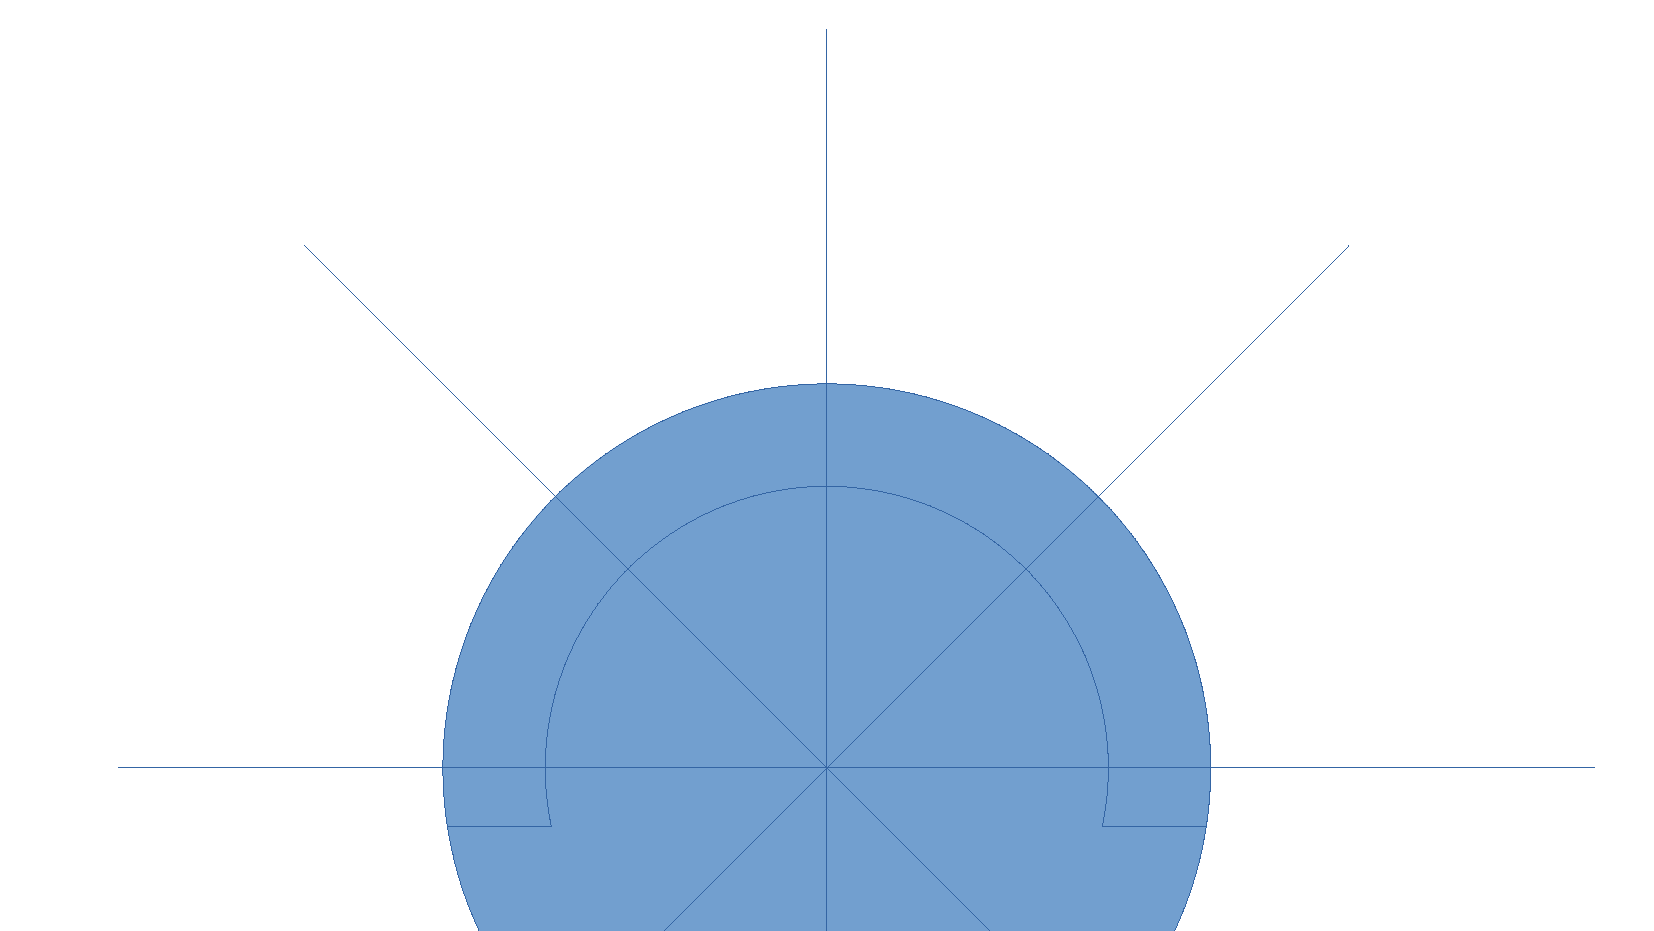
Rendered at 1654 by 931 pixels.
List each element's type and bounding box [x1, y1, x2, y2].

text_box [442, 768, 826, 931]
text_box [827, 383, 1211, 767]
text_box [827, 768, 1211, 931]
text_box [442, 383, 826, 767]
